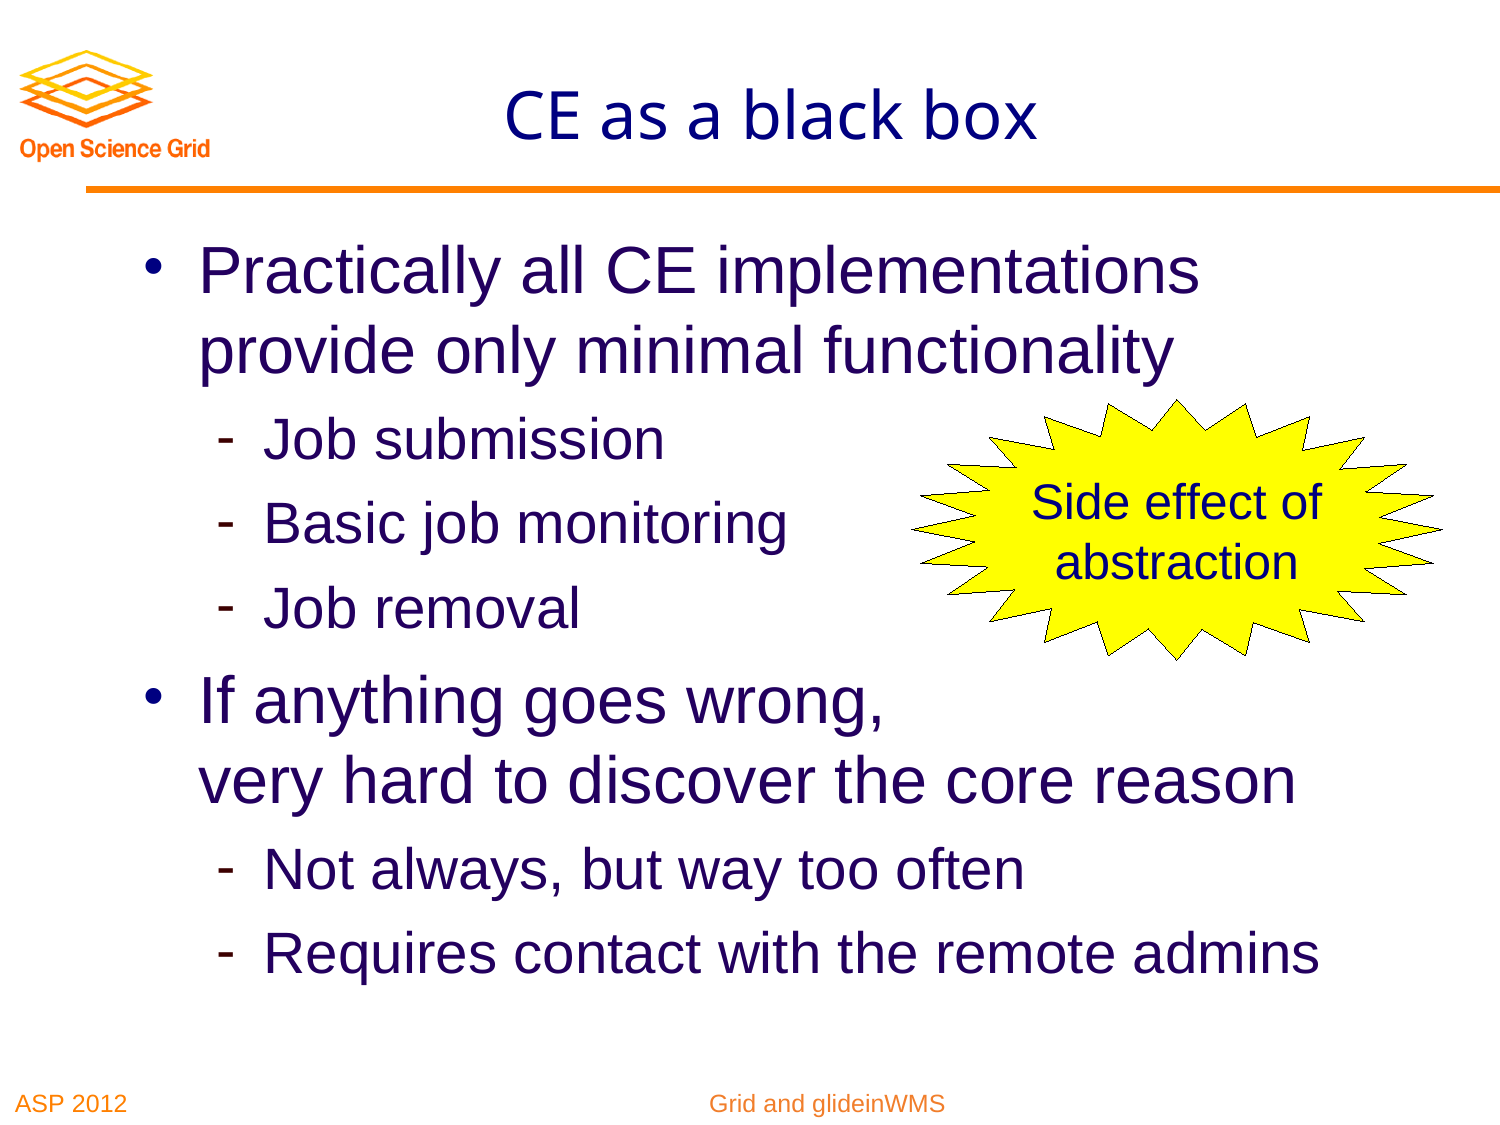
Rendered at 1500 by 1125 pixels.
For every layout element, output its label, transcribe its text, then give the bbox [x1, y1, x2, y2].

text_box Side effect of abstraction [911, 399, 1443, 661]
title CE as a black box [201, 18, 1342, 207]
picture [0, 27, 201, 179]
list Practically all CE implementations provide only minimal functionality Job submission Basic job monitoring Job removal If anything goes wrong, very hard to discover the core reason Not always, but way too often Requires contact with the remote admins [127, 218, 1403, 1014]
